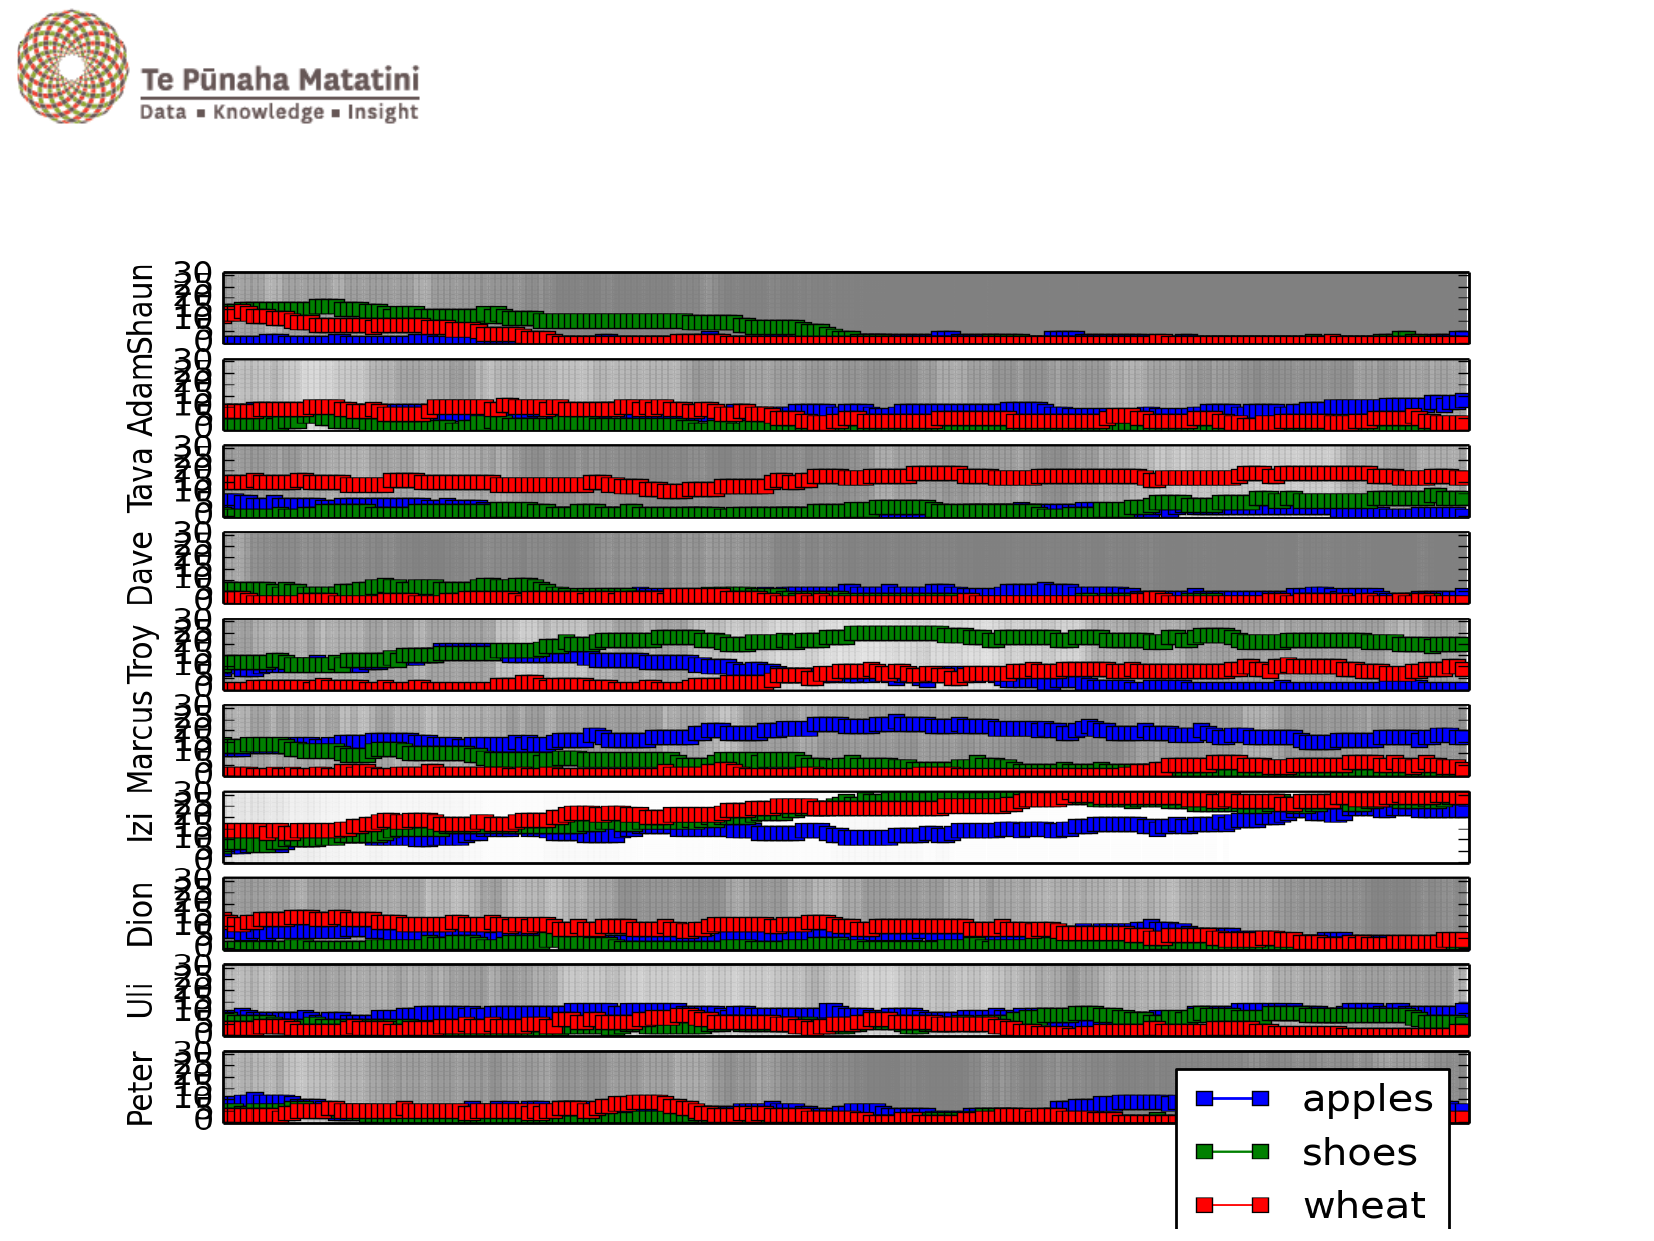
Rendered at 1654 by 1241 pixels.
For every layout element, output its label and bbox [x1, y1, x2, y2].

picture [23, 165, 1630, 1229]
picture [17, 0, 455, 148]
